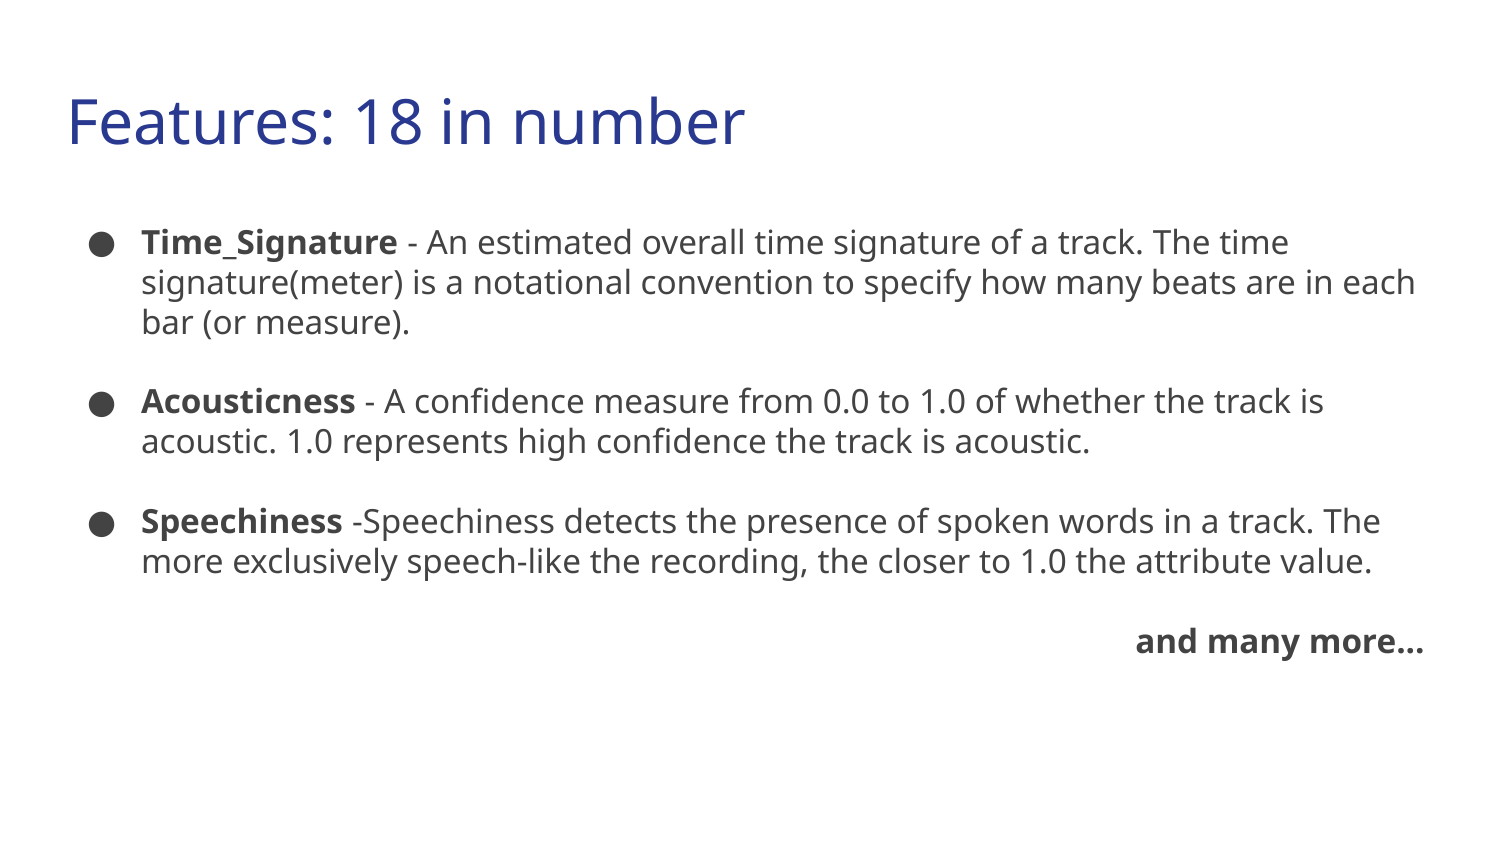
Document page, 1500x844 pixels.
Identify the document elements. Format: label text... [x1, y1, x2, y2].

text_box Time_Signature - An estimated overall time signature of a track. The time signature(meter) is a notational convention to specify how many beats are in each bar (or measure). Acousticness - A confidence measure from 0.0 to 1.0 of whether the track is acoustic. 1.0 represents high confidence the track is acoustic. Speechiness -Speechiness detects the presence of spoken words in a track. The more exclusively speech-like the recording, the closer to 1.0 the attribute value. and many more... [51, 205, 1441, 785]
title Features: 18 in number [51, 67, 1449, 167]
